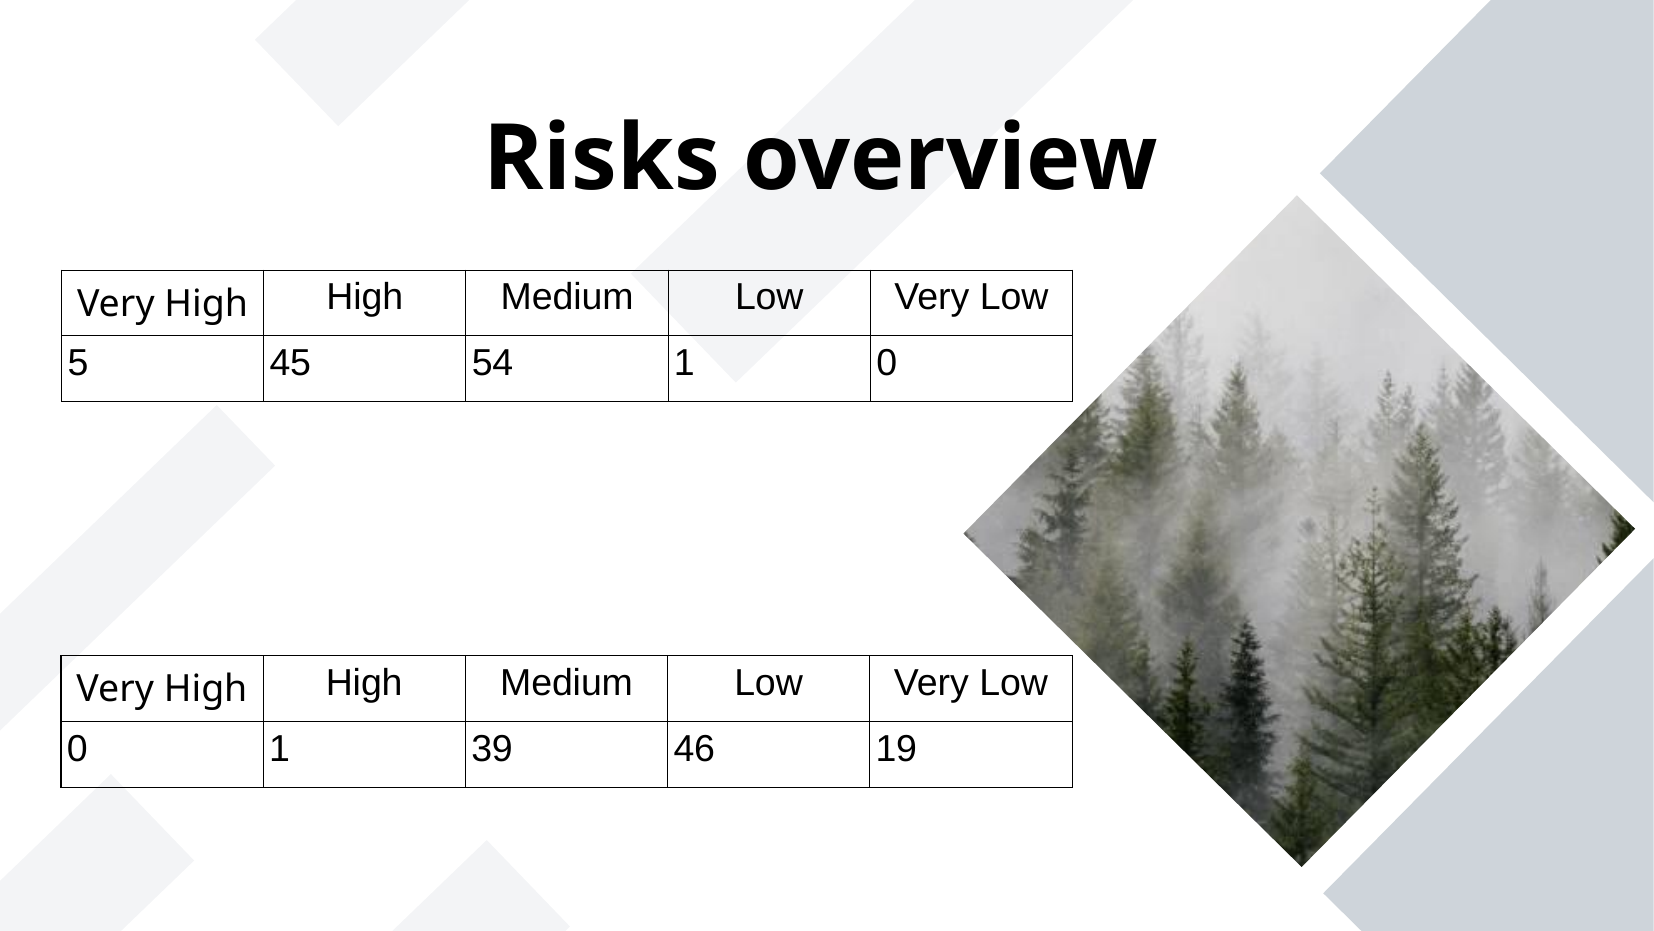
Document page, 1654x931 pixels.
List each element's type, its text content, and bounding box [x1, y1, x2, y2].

table_cell 45 [264, 336, 465, 401]
table_header Low [669, 271, 870, 335]
table_cell 54 [466, 336, 668, 401]
table_cell 1 [264, 722, 465, 787]
table_header Medium [466, 656, 667, 721]
table_header Low [668, 656, 869, 721]
table_cell 0 [871, 336, 1072, 401]
table_cell 5 [62, 336, 263, 401]
table_header Very Low [871, 271, 1072, 335]
table_cell 19 [870, 722, 1072, 787]
title Risks overview [76, 76, 1565, 233]
table_header Very High [62, 271, 263, 335]
table_header High [264, 656, 465, 721]
table_header Very Low [870, 656, 1072, 721]
table_header Medium [466, 271, 668, 335]
table_header High [264, 271, 465, 335]
text_box [963, 233, 1636, 867]
table_cell 46 [668, 722, 869, 787]
table_header Very High [62, 656, 263, 721]
table_cell 1 [669, 336, 870, 401]
table_cell 39 [466, 722, 667, 787]
table_cell 0 [62, 722, 263, 787]
